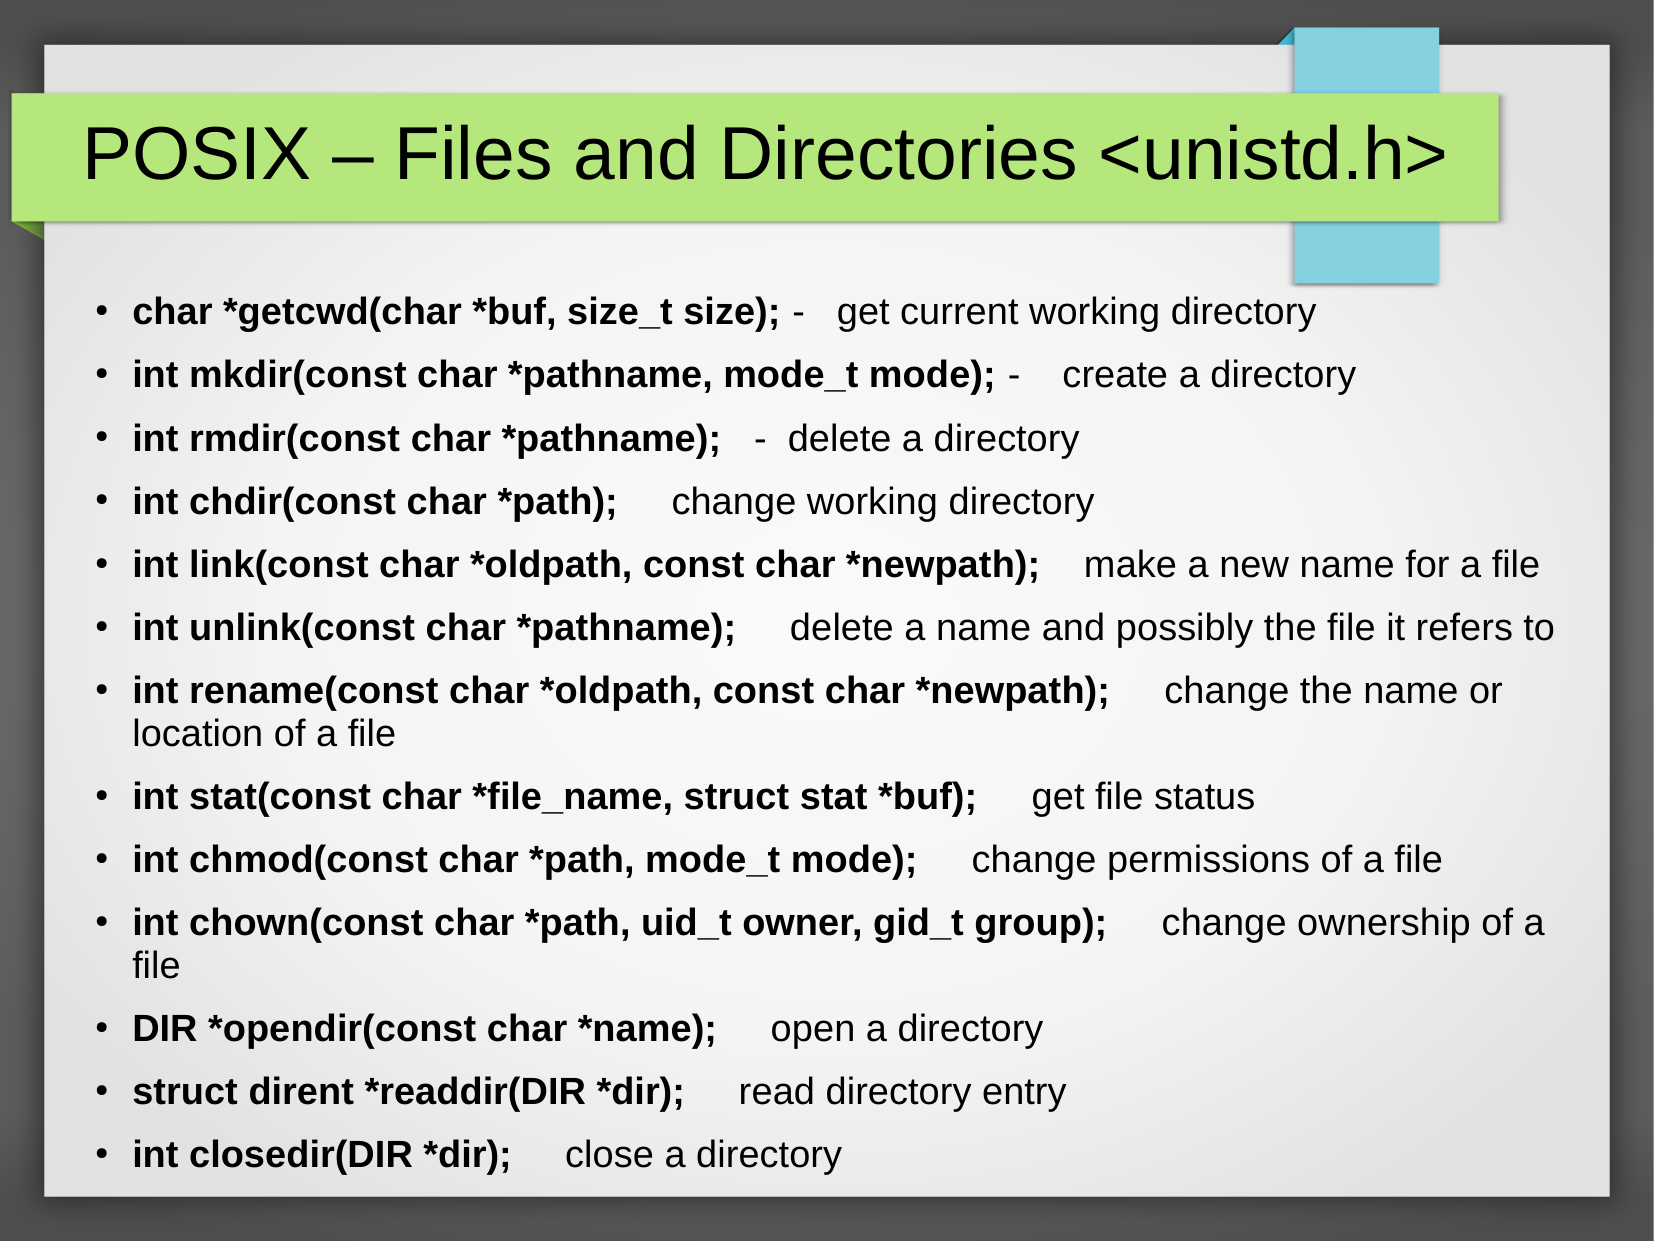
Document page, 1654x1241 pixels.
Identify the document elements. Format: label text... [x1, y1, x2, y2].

list char *getcwd(char *buf, size_t size); - get current working directory int mkdir(const char *pathname, mode_t mode); - create a directory int rmdir(const char *pathname); - delete a directory int chdir(const char *path); change working directory int link(const char *oldpath, const char *newpath); make a new name for a file int unlink(const char *pathname); delete a name and possibly the file it refers to int rename(const char *oldpath, const char *newpath); change the name or location of a file int stat(const char *file_name, struct stat *buf); get file status int chmod(const char *path, mode_t mode); change permissions of a file int chown(const char *path, uid_t owner, gid_t group); change ownership of a file DIR *opendir(const char *name); open a directory struct dirent *readdir(DIR *dir); read directory entry int closedir(DIR *dir); close a directory [82, 290, 1571, 1229]
title POSIX – Files and Directories <unistd.h> [82, 94, 1548, 213]
picture [0, 0, 1654, 1241]
